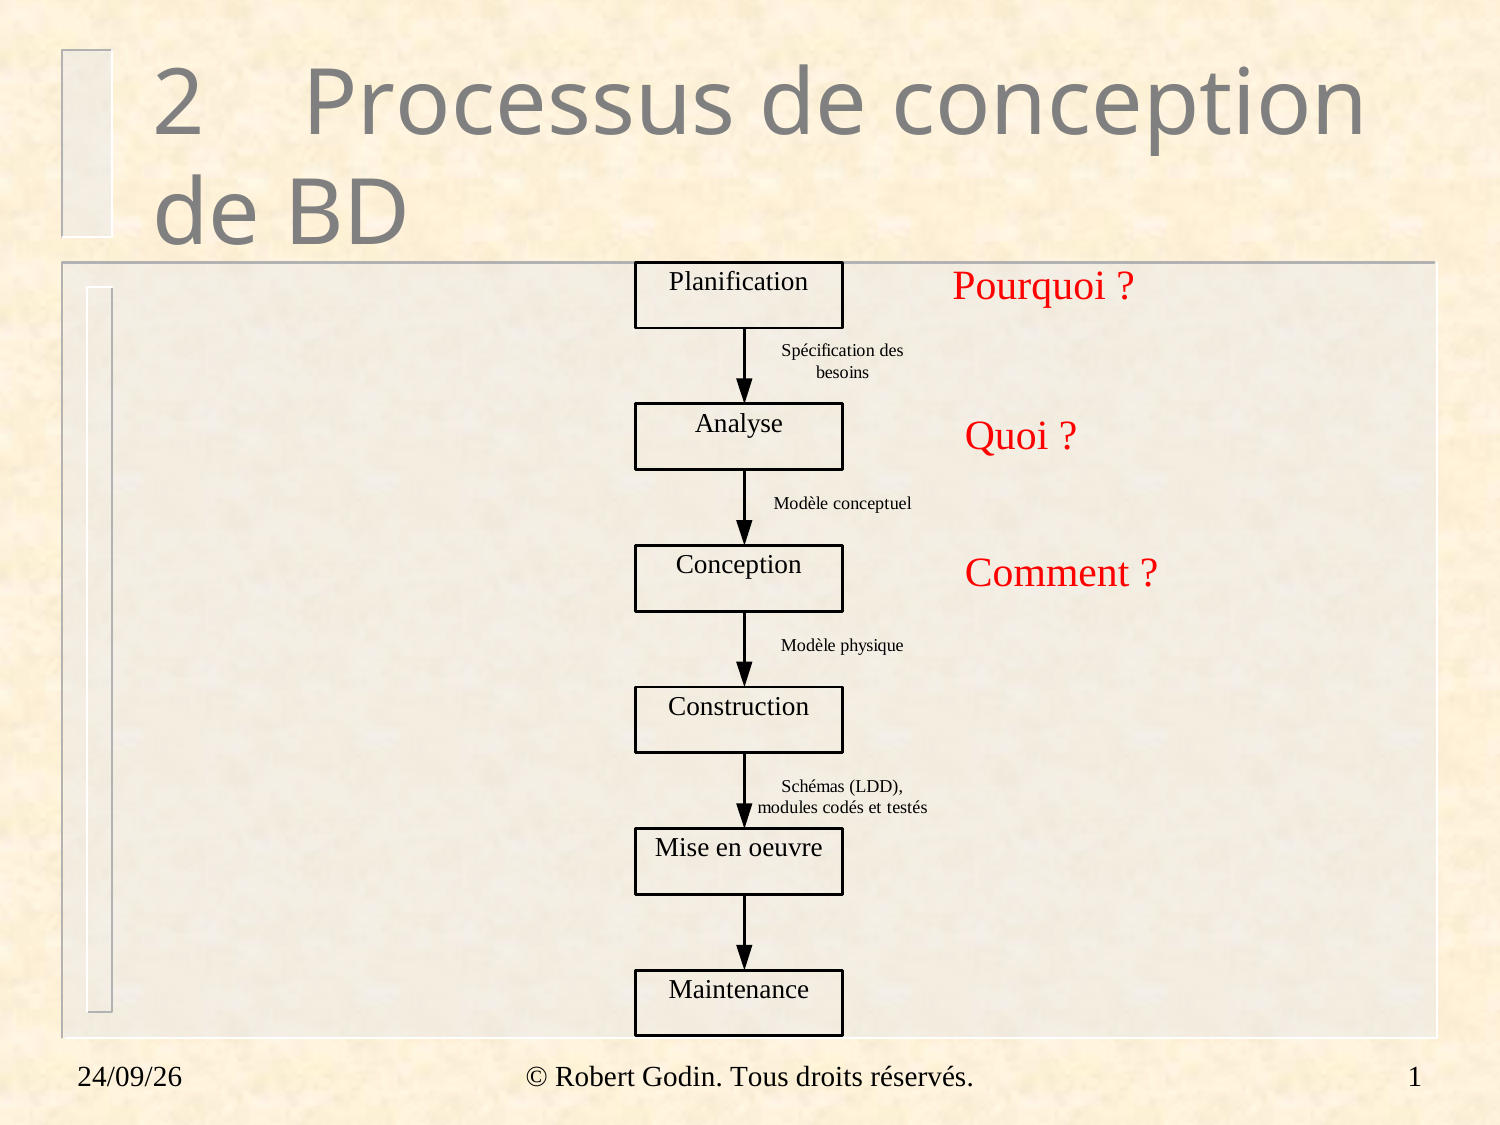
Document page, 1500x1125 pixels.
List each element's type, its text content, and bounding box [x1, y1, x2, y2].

chart [537, 249, 974, 1054]
text_box © Robert Godin. Tous droits réservés. [512, 1037, 988, 1113]
text_box Pourquoi ? [937, 249, 1213, 316]
title 2 Processus de conception de BD [137, 62, 1417, 244]
text_box <number> [1125, 1037, 1438, 1113]
picture [0, 0, 1500, 1125]
text_box Comment ? [950, 537, 1226, 604]
text_box Quoi ? [950, 399, 1226, 466]
text_box 31/05/21 [62, 1037, 376, 1113]
